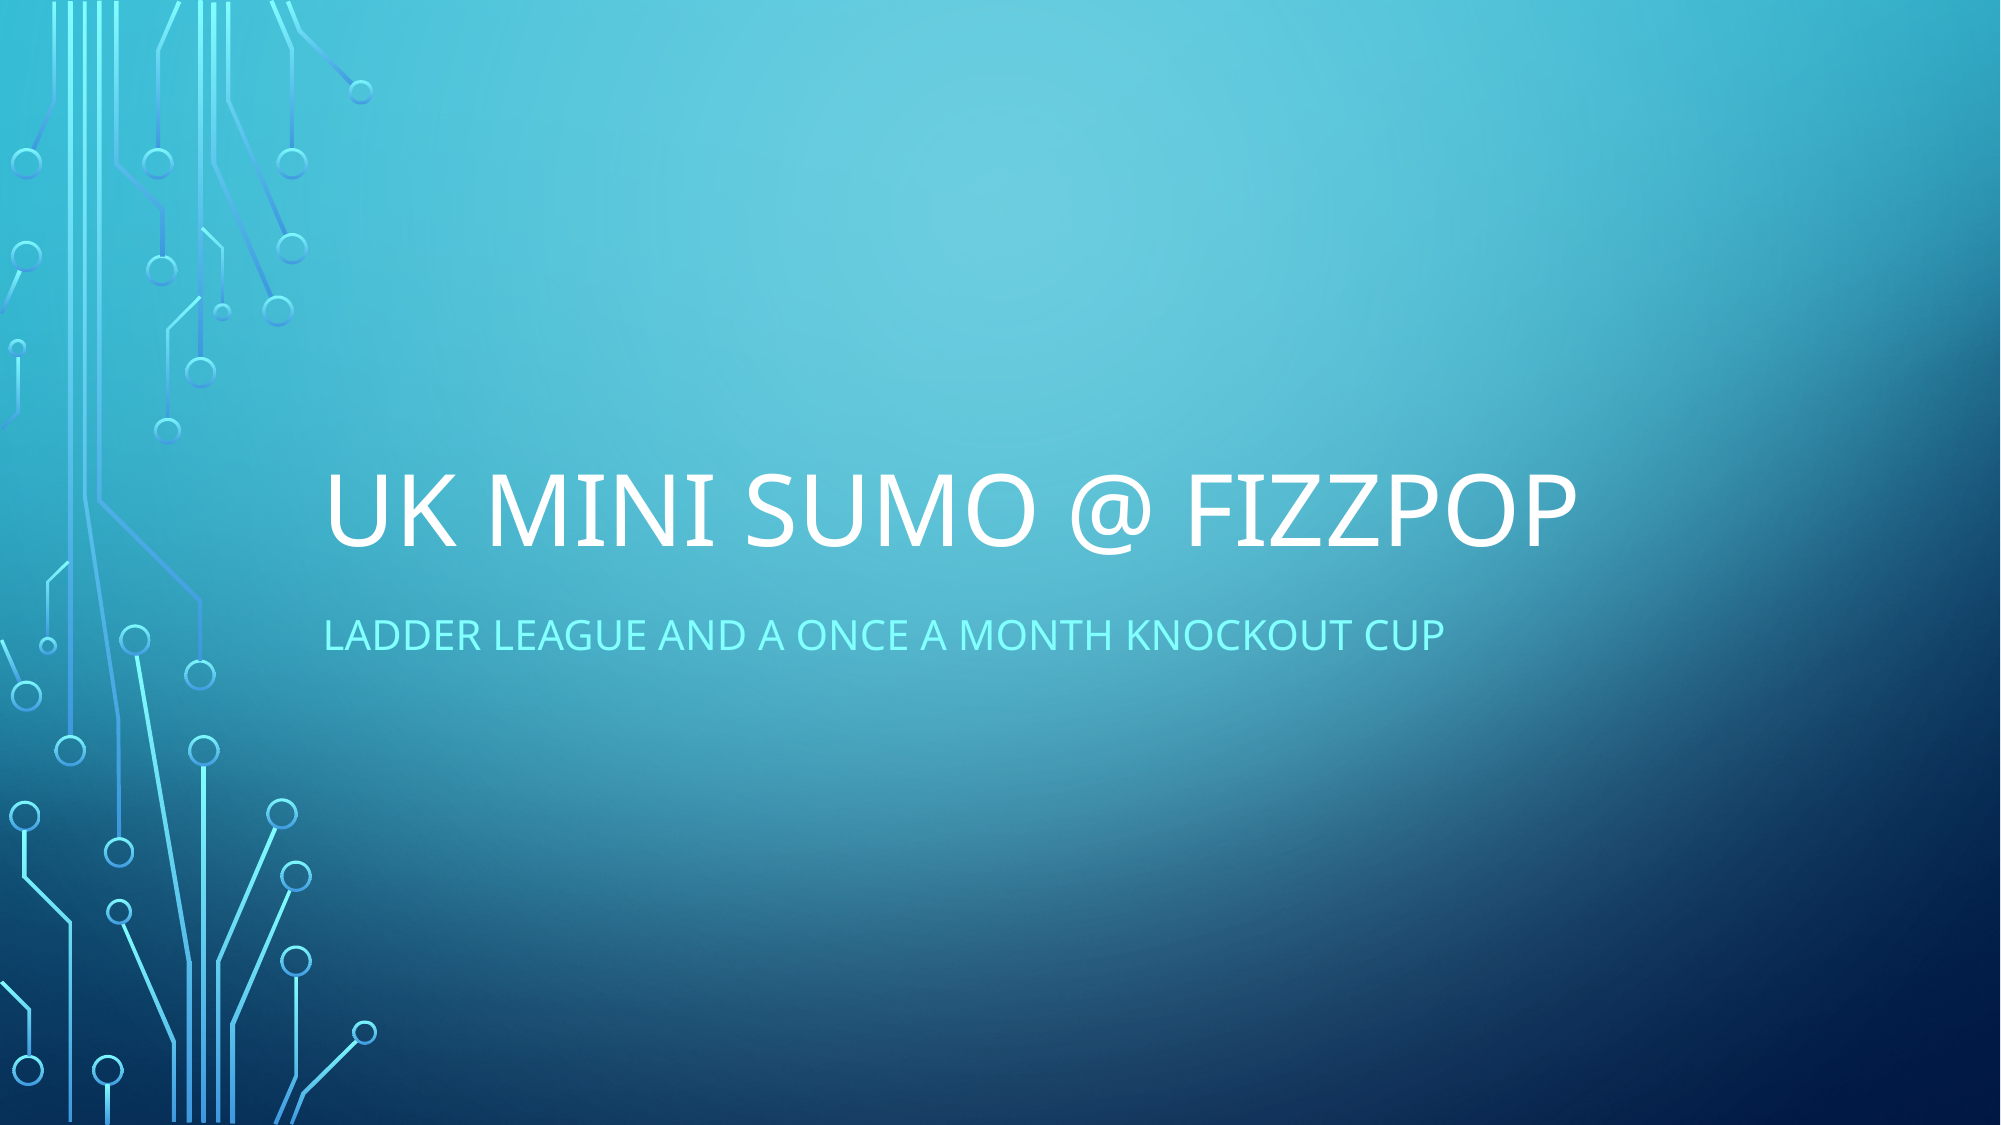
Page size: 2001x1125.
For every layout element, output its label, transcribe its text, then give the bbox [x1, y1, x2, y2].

subtitle Ladder league and a once a Month knockout cup [307, 590, 1750, 863]
title UK Mini sumo @ Fizzpop [307, 184, 1750, 576]
